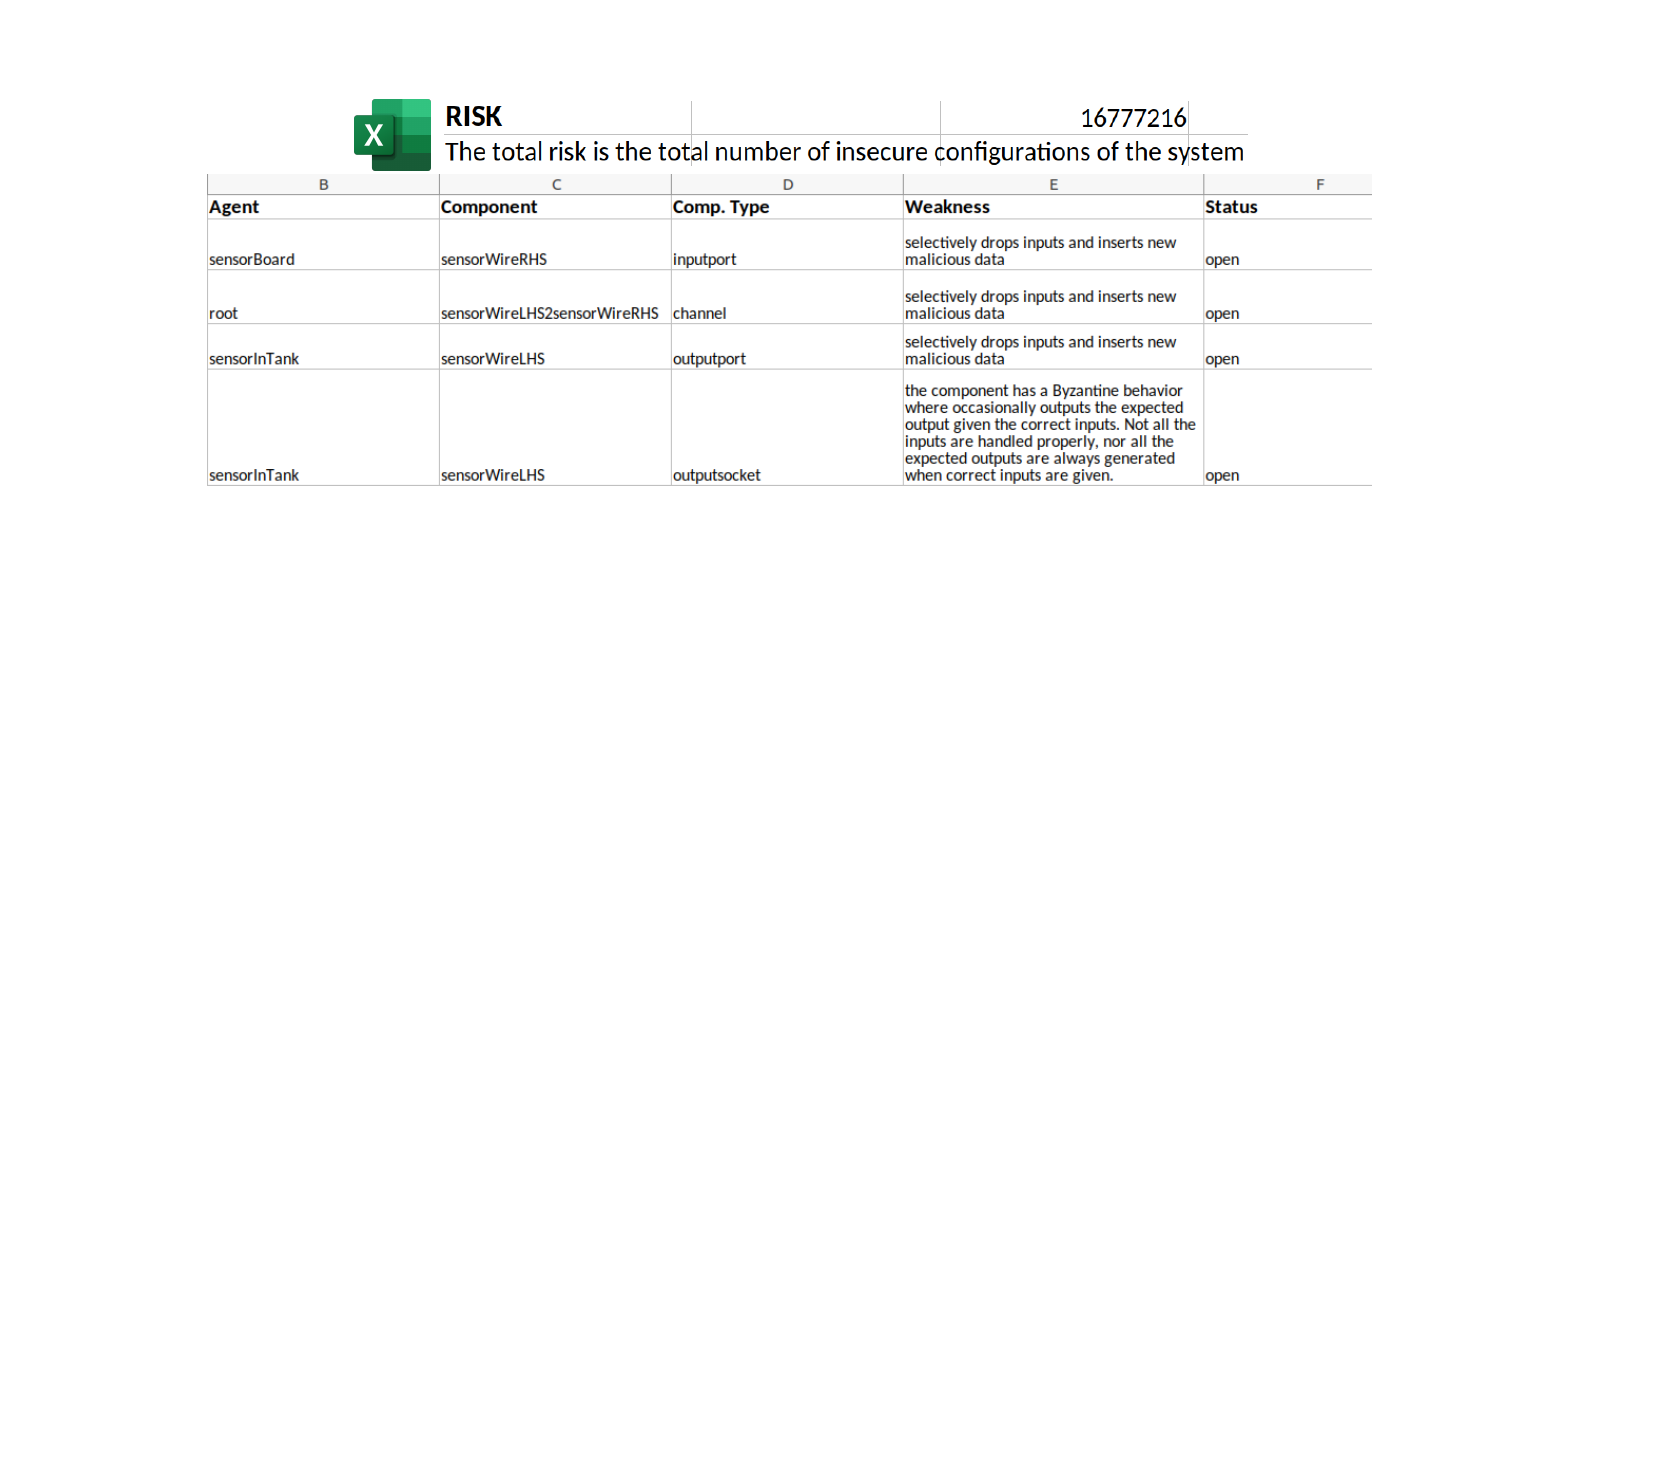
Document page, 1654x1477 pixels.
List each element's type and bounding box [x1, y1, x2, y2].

picture [354, 99, 431, 171]
picture [444, 101, 1248, 166]
picture [207, 174, 1372, 486]
